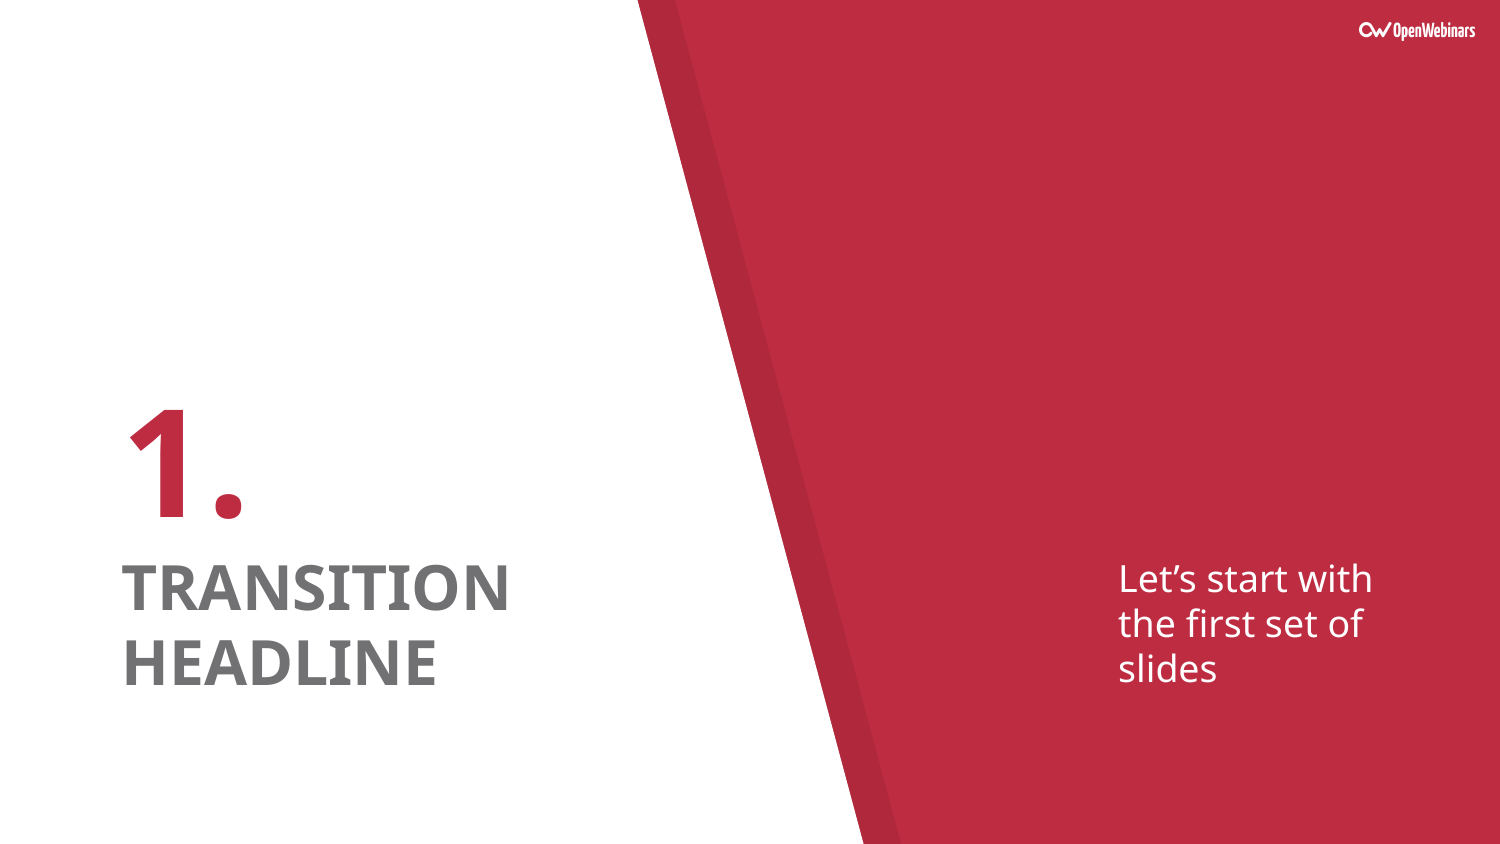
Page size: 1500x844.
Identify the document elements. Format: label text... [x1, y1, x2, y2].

title 1. TRANSITION HEADLINE [106, 222, 685, 713]
subtitle Let’s start with the first set of slides [1103, 535, 1416, 705]
picture [1359, 22, 1475, 41]
